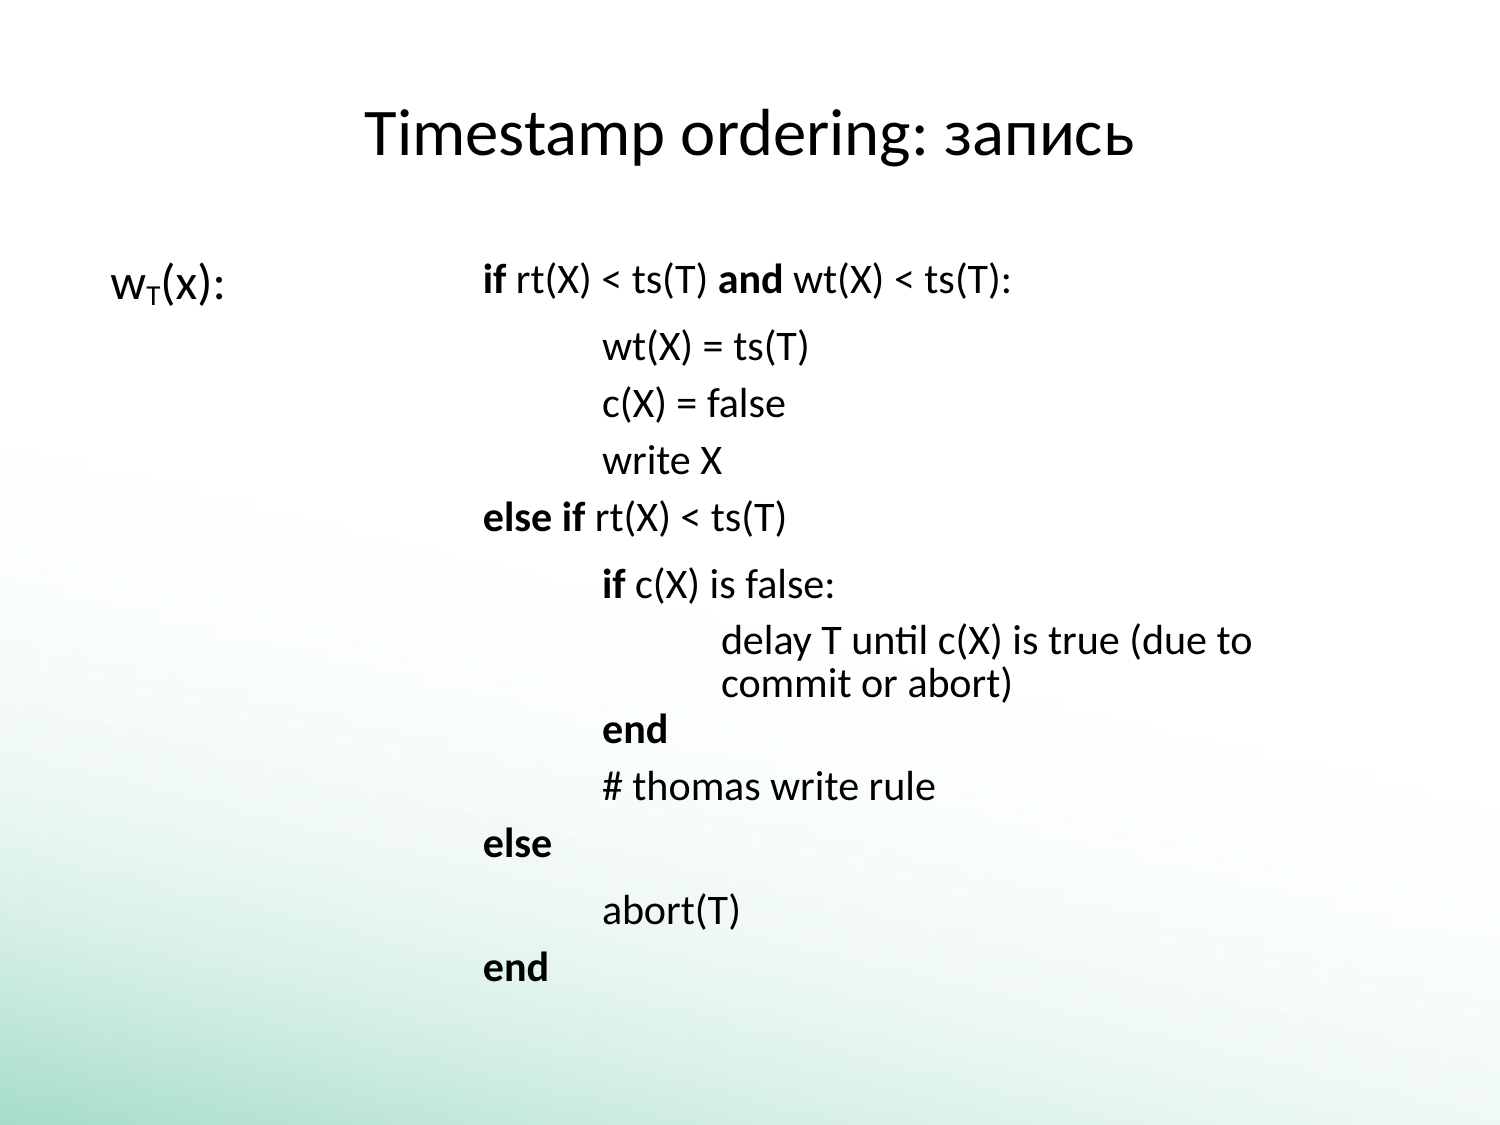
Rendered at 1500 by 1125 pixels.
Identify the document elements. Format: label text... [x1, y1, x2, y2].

list if rt(X) < ts(T) and wt(X) < ts(T): wt(X) = ts(T) c(X) = false write X else if rt(X) < ts(T) if c(X) is false: delay T until c(X) is true (due to commit or abort) end # thomas write rule else abort(T) end [423, 262, 1296, 1000]
title Timestamp ordering: запись [75, 45, 1425, 233]
picture [0, 0, 1500, 1125]
list wT(x): [110, 262, 423, 1000]
